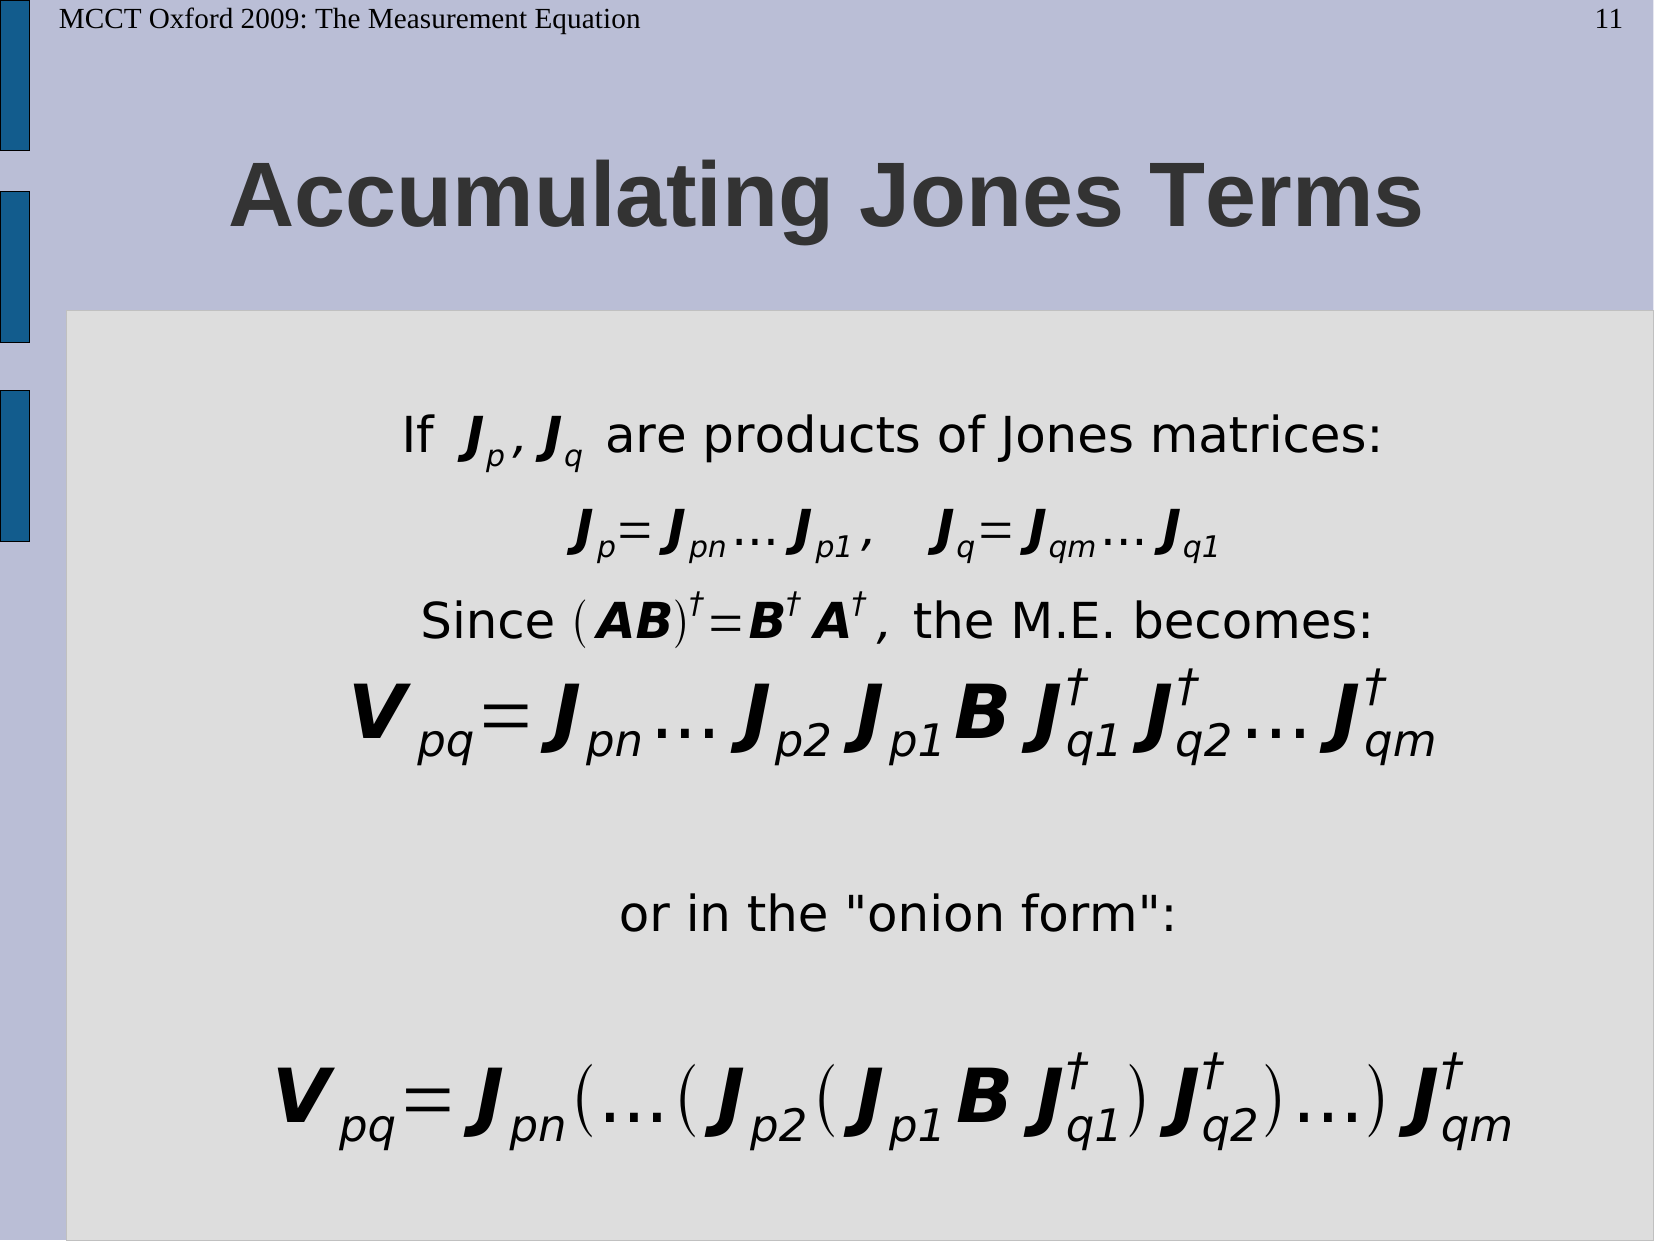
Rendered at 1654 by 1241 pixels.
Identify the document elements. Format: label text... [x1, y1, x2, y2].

chart [265, 383, 1519, 1152]
title Accumulating Jones Terms [121, 91, 1534, 299]
